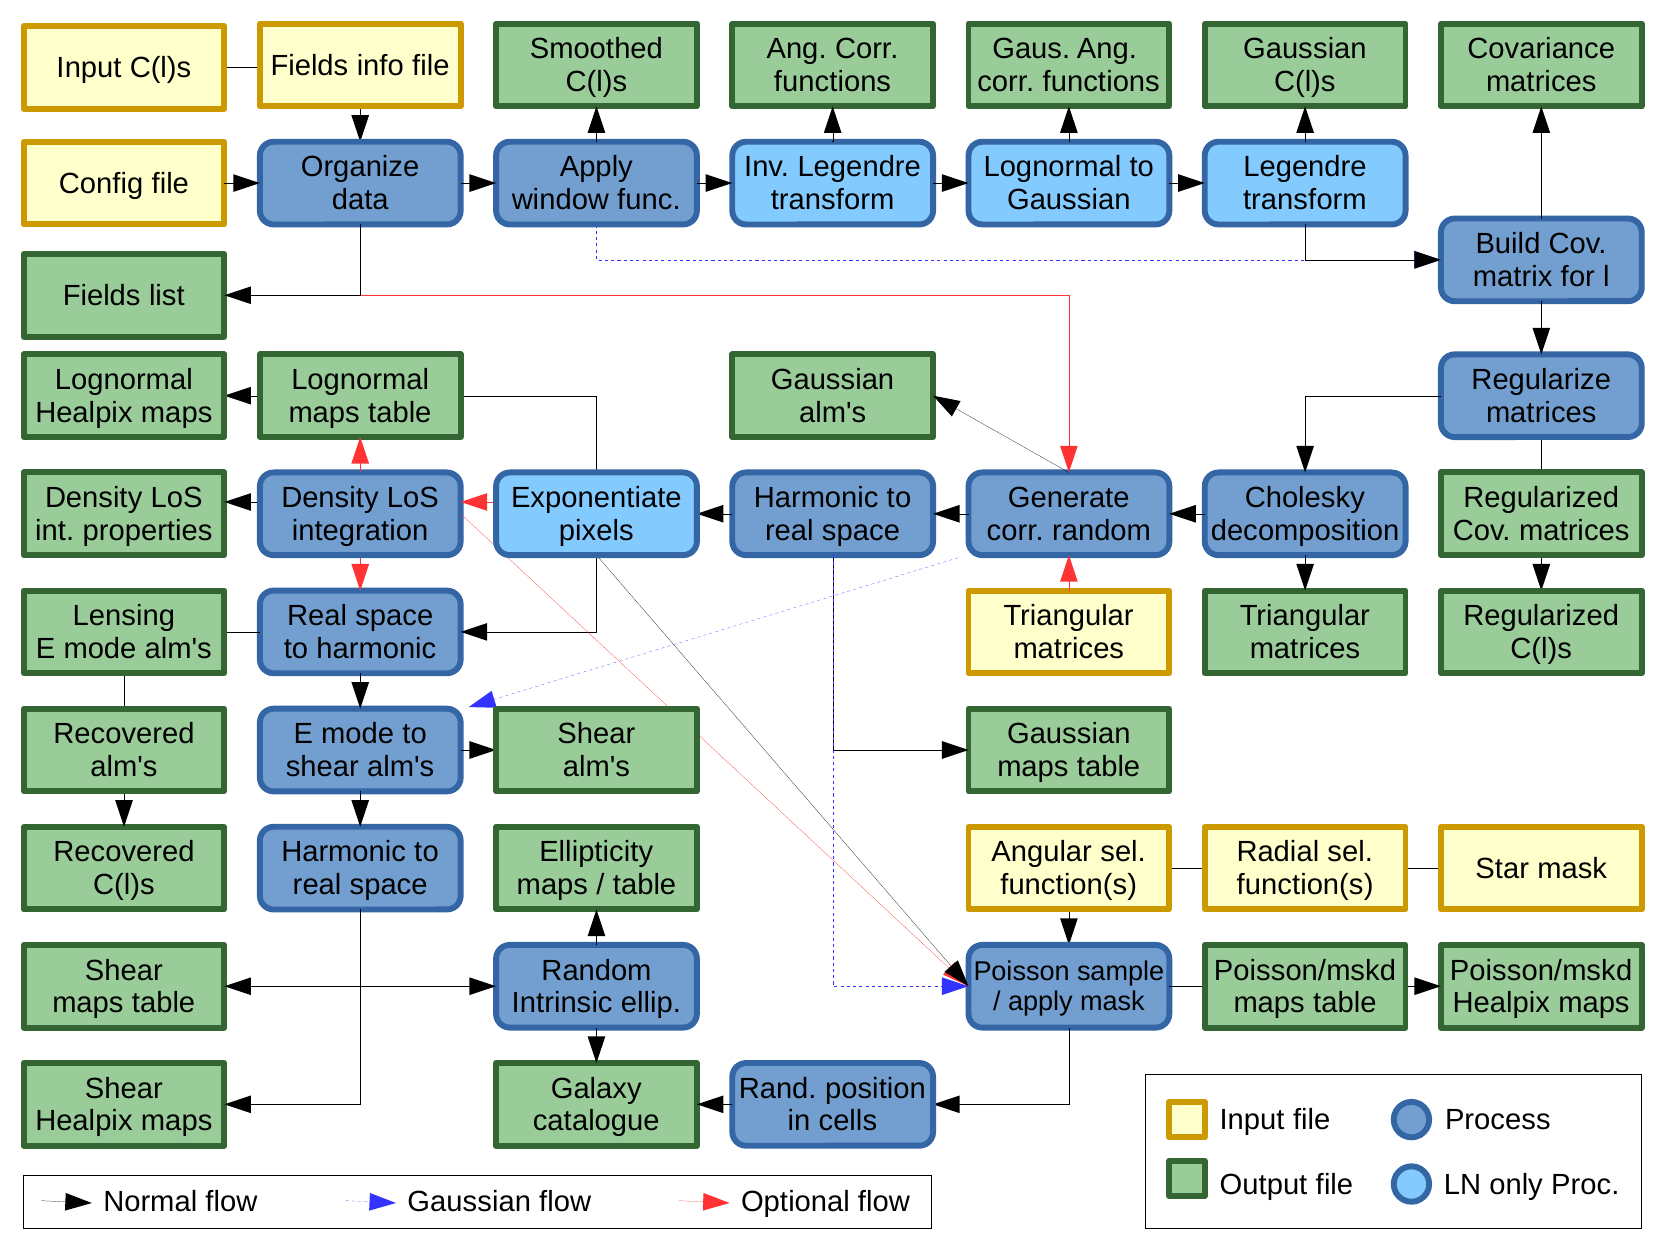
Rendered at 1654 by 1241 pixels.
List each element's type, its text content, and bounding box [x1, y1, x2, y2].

text_box Build Cov. matrix for l [1440, 218, 1642, 302]
text_box Real space to harmonic [259, 590, 461, 674]
text_box Lognormal maps table [259, 354, 461, 438]
text_box Shear maps table [23, 944, 225, 1028]
text_box Apply window func. [496, 141, 697, 225]
text_box Cholesky decomposition [1204, 472, 1406, 556]
text_box Gaussian flow [392, 1178, 607, 1226]
text_box Inv. Legendre transform [732, 141, 934, 225]
text_box Density LoS int. properties [23, 472, 225, 556]
text_box Gaussian C(l)s [1204, 23, 1406, 107]
text_box Config file [23, 141, 225, 225]
text_box Generate corr. random [968, 472, 1170, 556]
text_box Density LoS integration [259, 472, 461, 556]
text_box Triangular matrices [968, 590, 1170, 674]
text_box Covariance matrices [1440, 23, 1642, 107]
text_box Harmonic to real space [259, 826, 461, 910]
text_box Input file [1204, 1095, 1346, 1144]
text_box Process [1430, 1095, 1566, 1144]
text_box Shear Healpix maps [23, 1062, 225, 1146]
text_box Recovered alm's [23, 708, 225, 792]
text_box Recovered C(l)s [23, 826, 225, 910]
text_box Fields info file [259, 23, 461, 107]
text_box Shear alm's [496, 708, 697, 792]
text_box Poisson/mskd Healpix maps [1440, 944, 1642, 1028]
text_box Output file [1204, 1160, 1369, 1208]
text_box Gaus. Ang. corr. functions [968, 23, 1170, 107]
text_box Poisson sample / apply mask [968, 944, 1170, 1028]
text_box Random Intrinsic ellip. [496, 944, 697, 1028]
text_box Organize data [259, 141, 461, 225]
text_box Angular sel. function(s) [968, 826, 1170, 910]
text_box Gaussian maps table [968, 708, 1170, 792]
text_box Poisson/mskd maps table [1204, 944, 1406, 1028]
text_box Lognormal to Gaussian [968, 141, 1170, 225]
text_box Regularized Cov. matrices [1440, 472, 1642, 556]
text_box Rand. position in cells [732, 1062, 934, 1146]
text_box Regularized C(l)s [1440, 590, 1642, 674]
text_box E mode to shear alm's [259, 708, 461, 792]
text_box Exponentiate pixels [496, 472, 697, 556]
text_box Gaussian alm's [732, 354, 934, 438]
text_box Smoothed C(l)s [496, 23, 697, 107]
text_box Star mask [1440, 826, 1642, 910]
text_box Normal flow [88, 1178, 273, 1226]
text_box Input C(l)s [23, 26, 225, 109]
text_box Regularize matrices [1440, 354, 1642, 438]
text_box Radial sel. function(s) [1204, 826, 1406, 910]
text_box Legendre transform [1204, 141, 1406, 225]
text_box Triangular matrices [1204, 590, 1406, 674]
text_box Harmonic to real space [732, 472, 934, 556]
text_box [23, 1175, 932, 1229]
text_box Galaxy catalogue [496, 1062, 697, 1146]
text_box Optional flow [726, 1178, 926, 1226]
text_box [1145, 1074, 1642, 1229]
text_box Ellipticity maps / table [496, 826, 697, 910]
text_box Fields list [23, 253, 225, 337]
text_box Ang. Corr. functions [732, 23, 934, 107]
text_box LN only Proc. [1429, 1160, 1636, 1208]
text_box Lognormal Healpix maps [23, 354, 225, 438]
text_box Lensing E mode alm's [23, 590, 225, 674]
